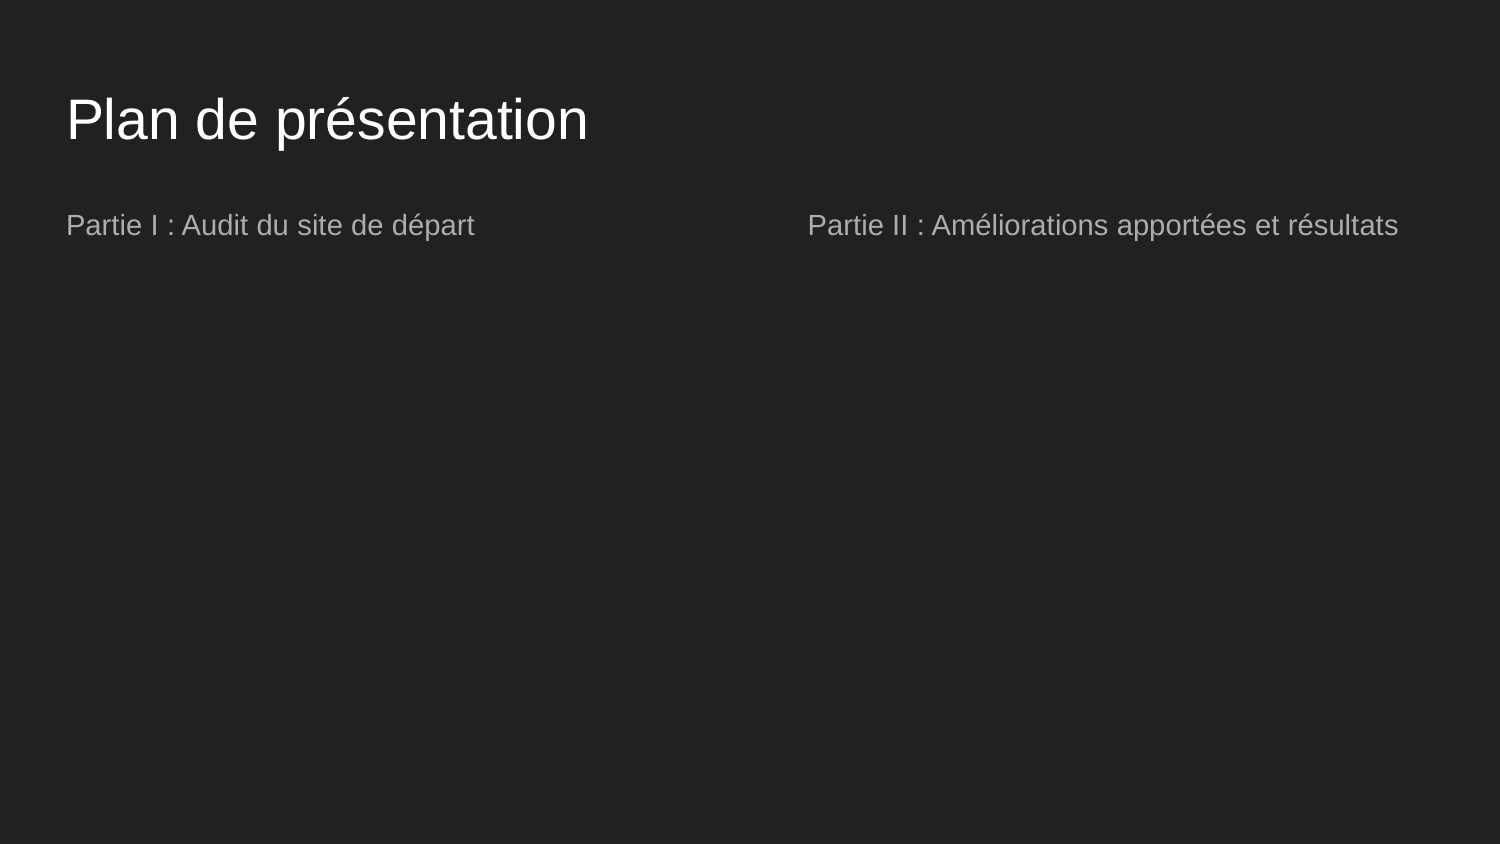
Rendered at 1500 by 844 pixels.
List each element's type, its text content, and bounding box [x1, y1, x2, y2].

list Partie I : Audit du site de départ [51, 189, 708, 750]
title Plan de présentation [51, 72, 1449, 167]
list Partie II : Améliorations apportées et résultats [792, 189, 1449, 750]
